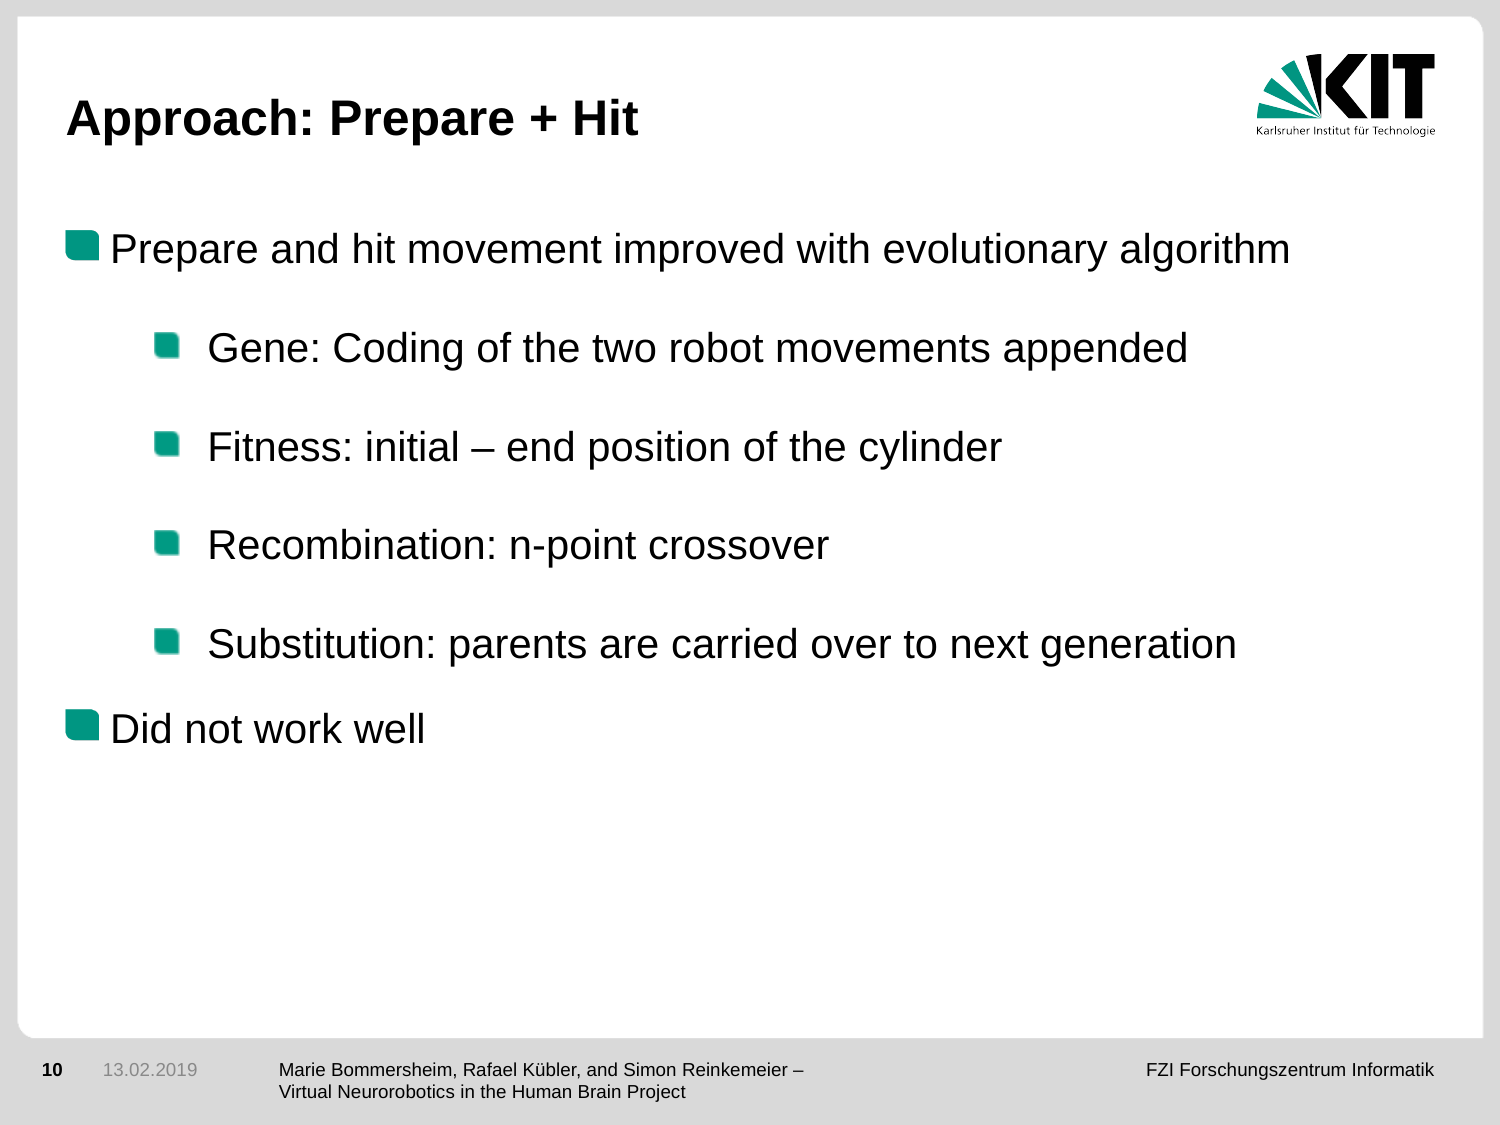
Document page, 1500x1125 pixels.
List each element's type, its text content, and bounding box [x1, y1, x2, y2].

title Approach: Prepare + Hit [65, 64, 1192, 147]
list Prepare and hit movement improved with evolutionary algorithm Gene: Coding of the two robot movements appended Fitness: initial – end position of the cylinder Recombination: n-point crossover Substitution: parents are carried over to next generation Did not work well [65, 197, 1435, 1002]
picture [0, 0, 1500, 1125]
slide_number <Foliennummer> [41, 1057, 96, 1106]
slide_number 13.02.2019 [102, 1057, 272, 1118]
